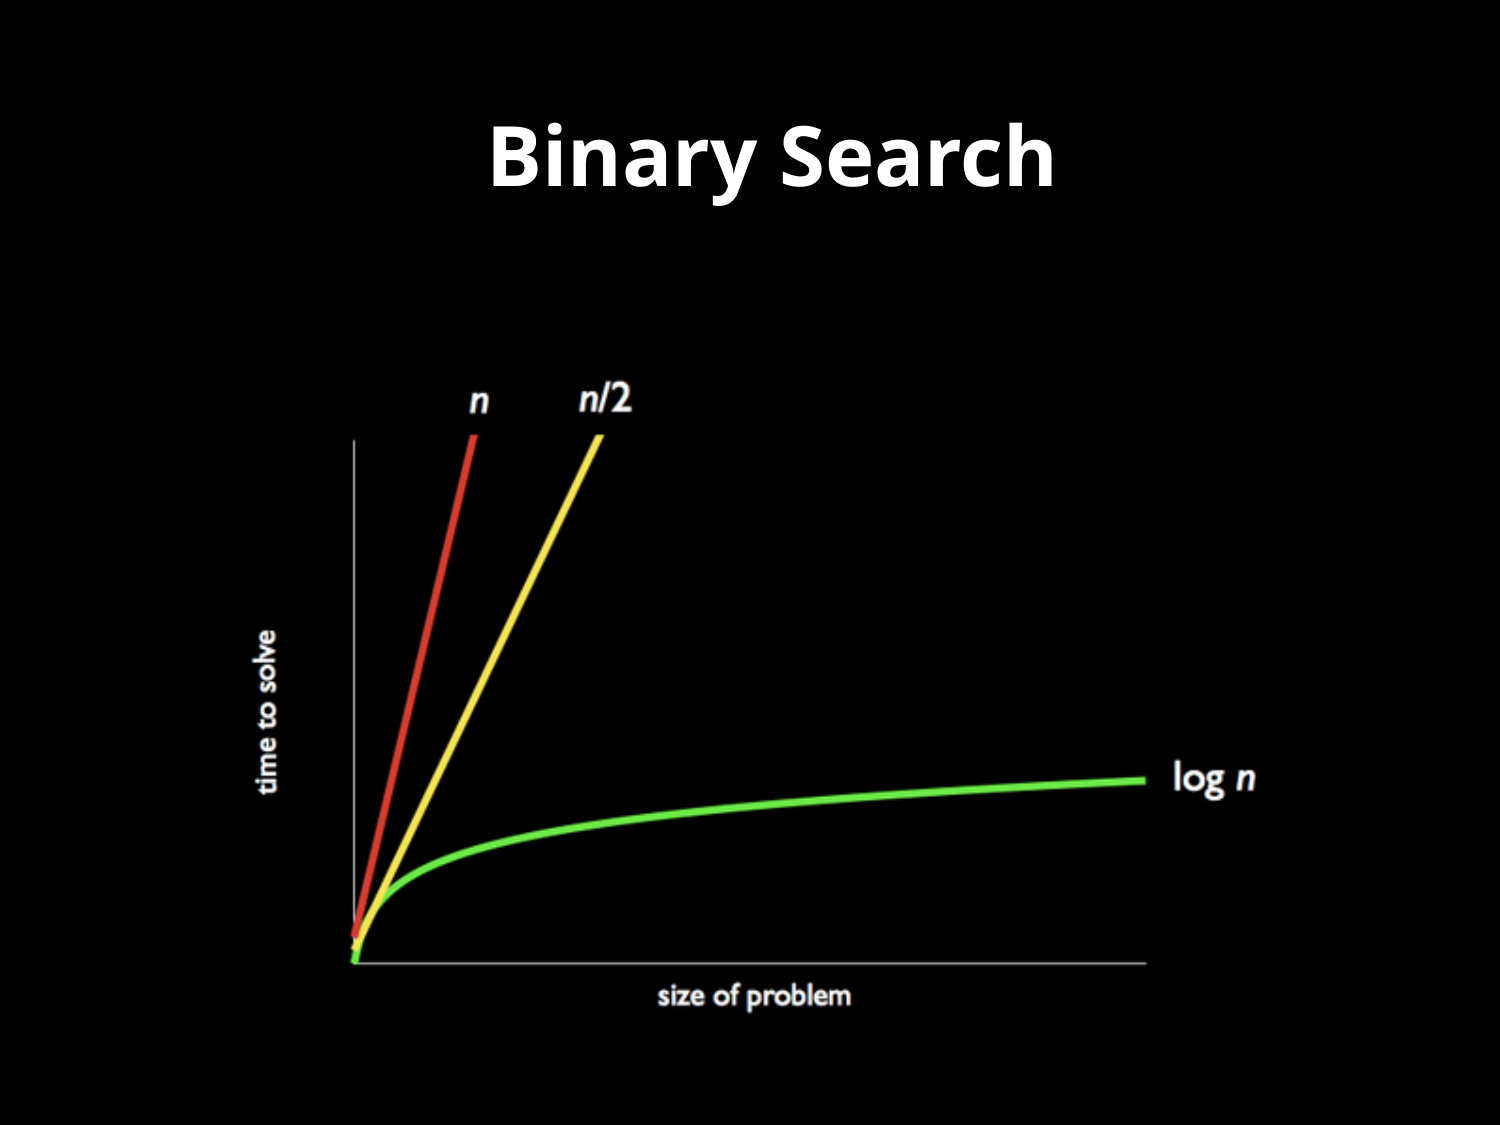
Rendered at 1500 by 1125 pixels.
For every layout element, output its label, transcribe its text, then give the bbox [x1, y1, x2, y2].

picture [169, 369, 1331, 1027]
text_box Binary Search [180, 90, 1366, 199]
